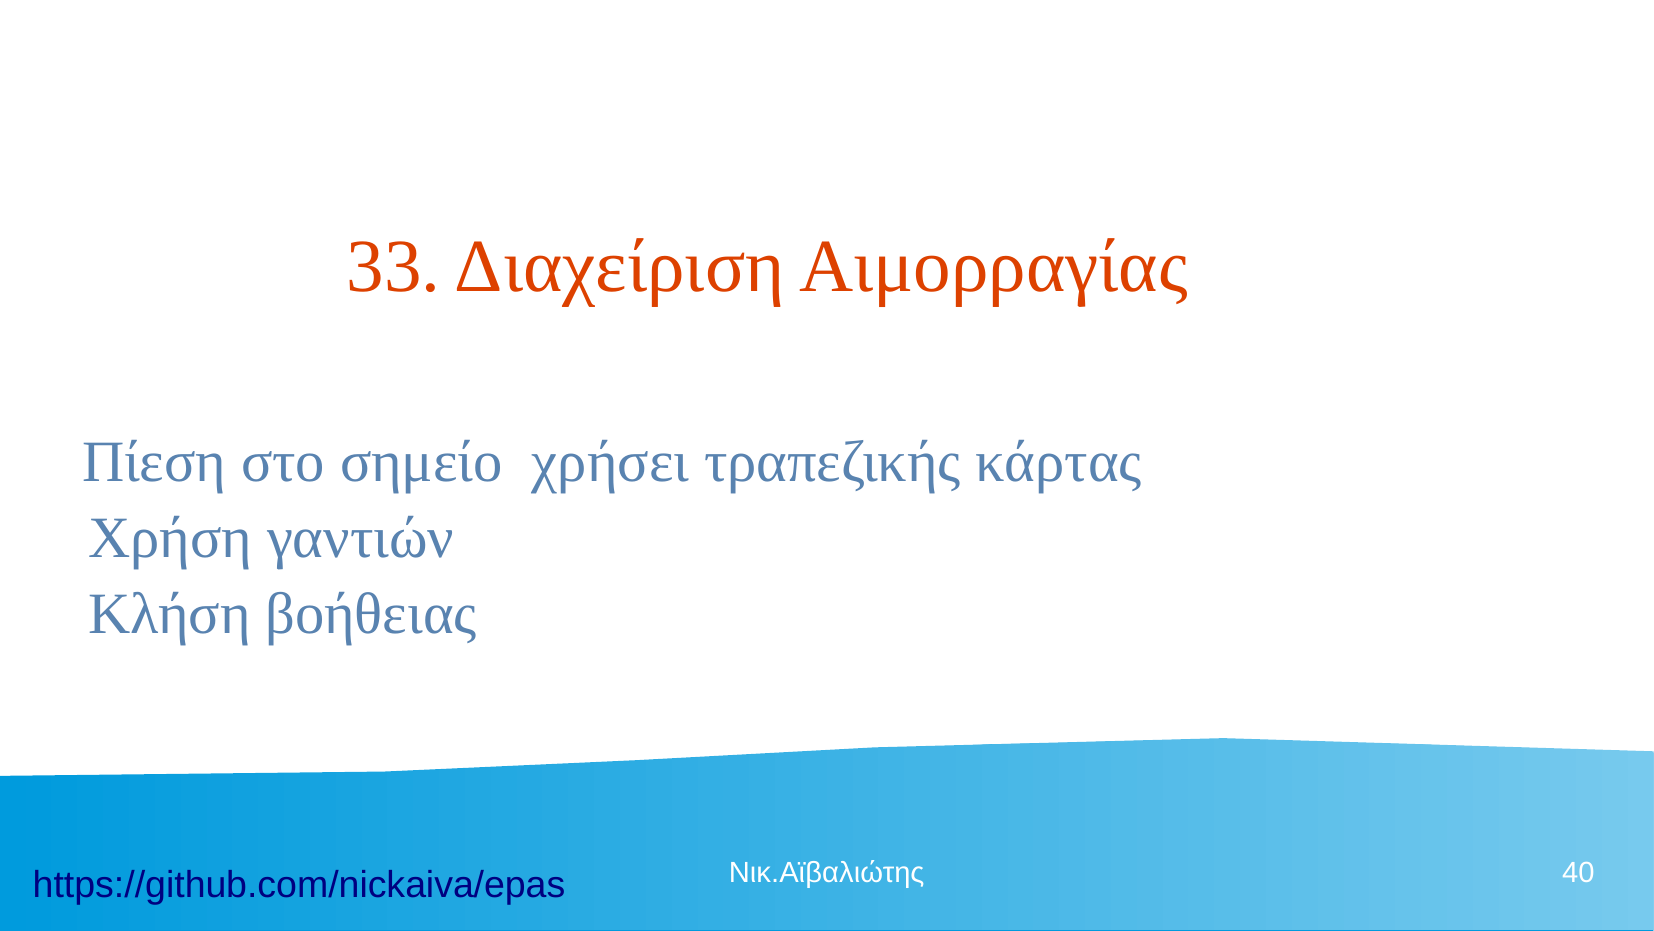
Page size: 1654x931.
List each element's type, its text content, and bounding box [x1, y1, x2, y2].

list Πίεση στο σημείο χρήσει τραπεζικής κάρτας Χρήση γαντιών Κλήση βοήθειας [59, 383, 1595, 650]
title 33. Διαχείριση Αιμορραγίας [29, 177, 1506, 355]
